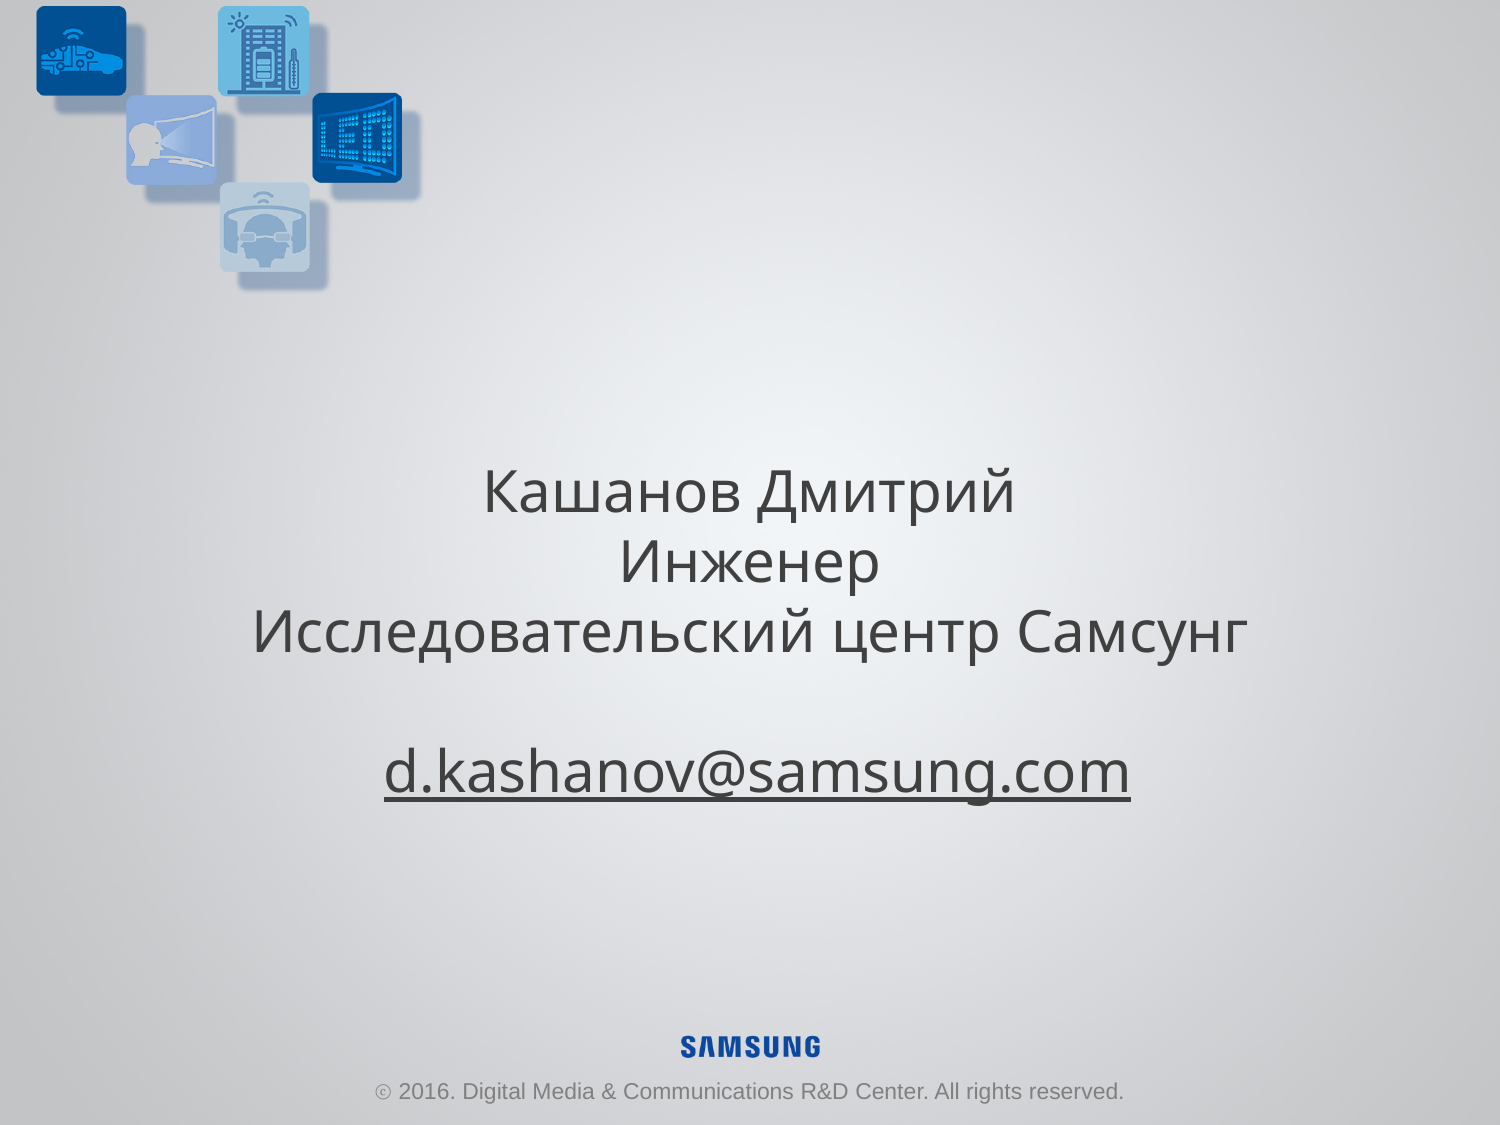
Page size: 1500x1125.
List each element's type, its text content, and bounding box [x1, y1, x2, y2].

title Кашанов Дмитрий Инженер Исследовательский центр Самсунг d.kashanov@samsung.com [75, 445, 1425, 634]
picture [0, 0, 1500, 1125]
